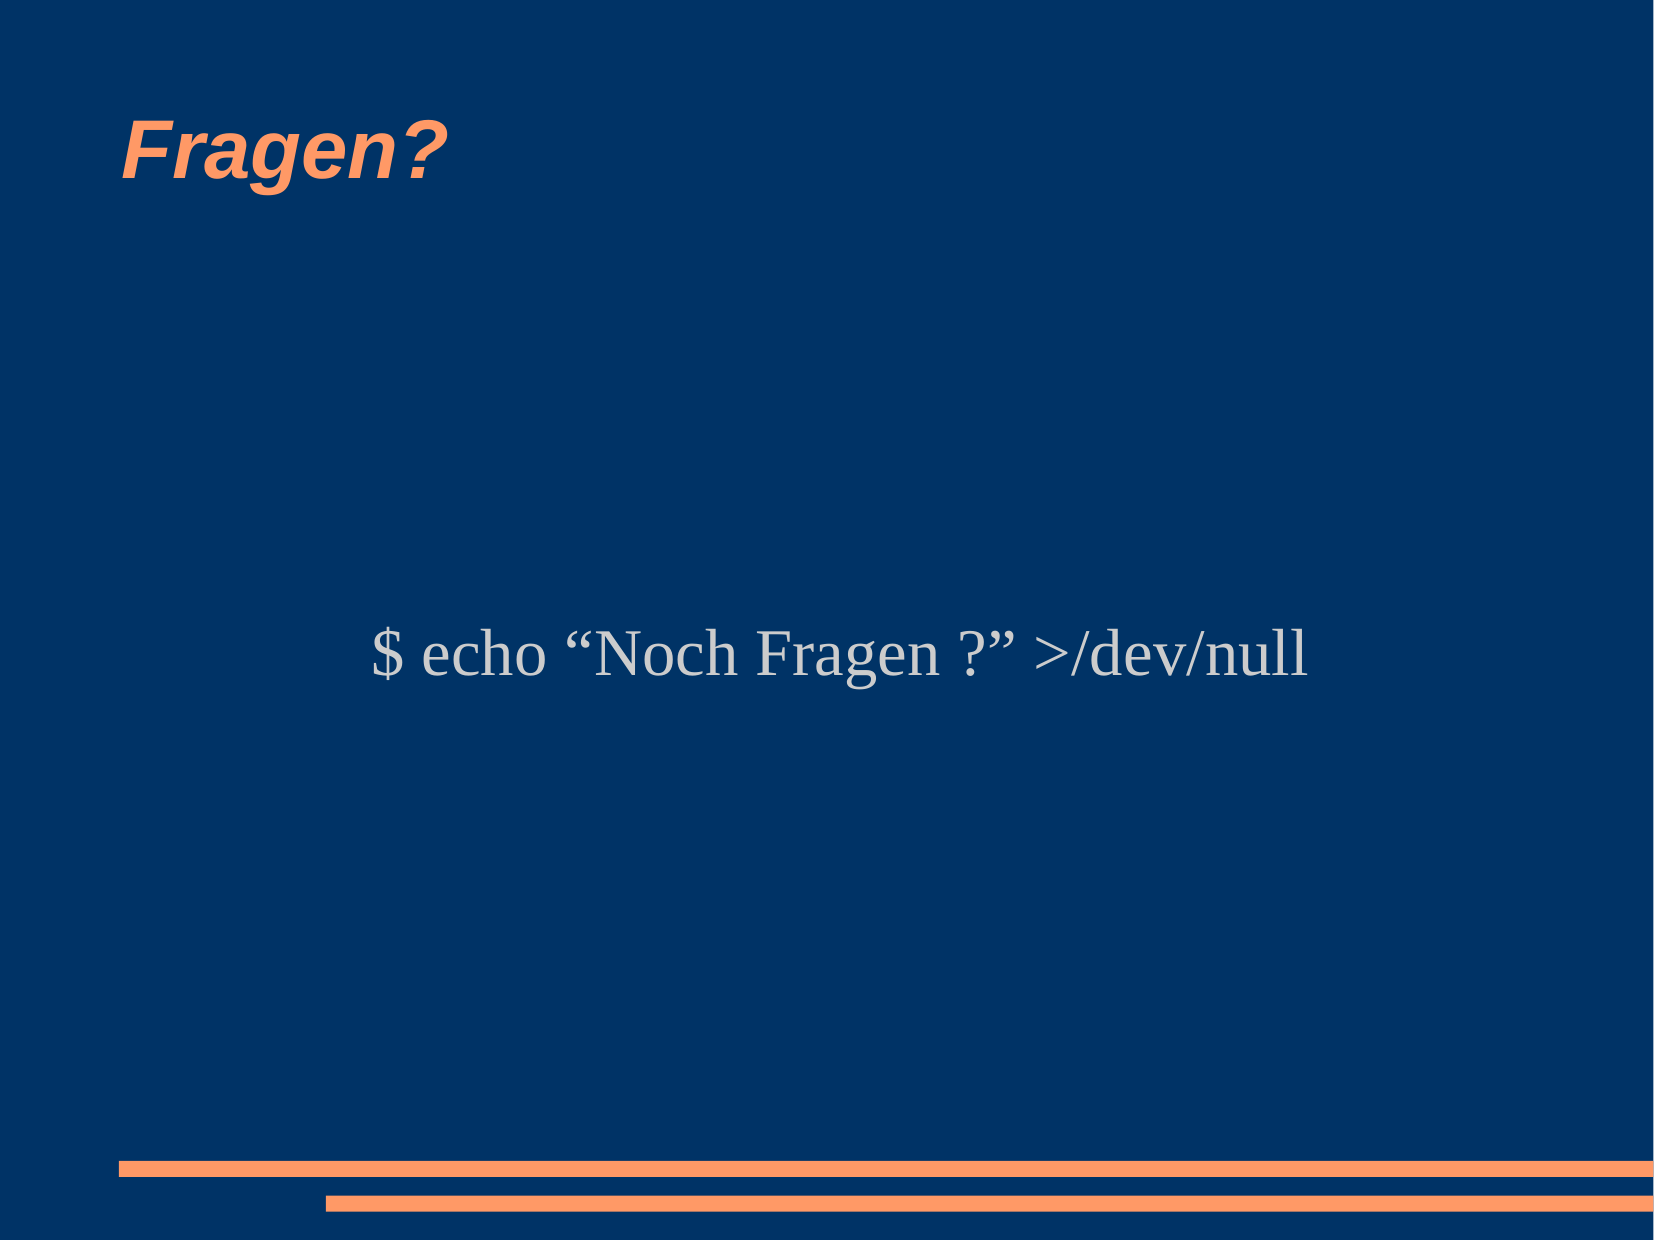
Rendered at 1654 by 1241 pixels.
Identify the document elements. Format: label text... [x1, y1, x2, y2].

title Fragen? [121, 46, 1534, 254]
subtitle $ echo “Noch Fragen ?” >/dev/null [121, 322, 1561, 1133]
